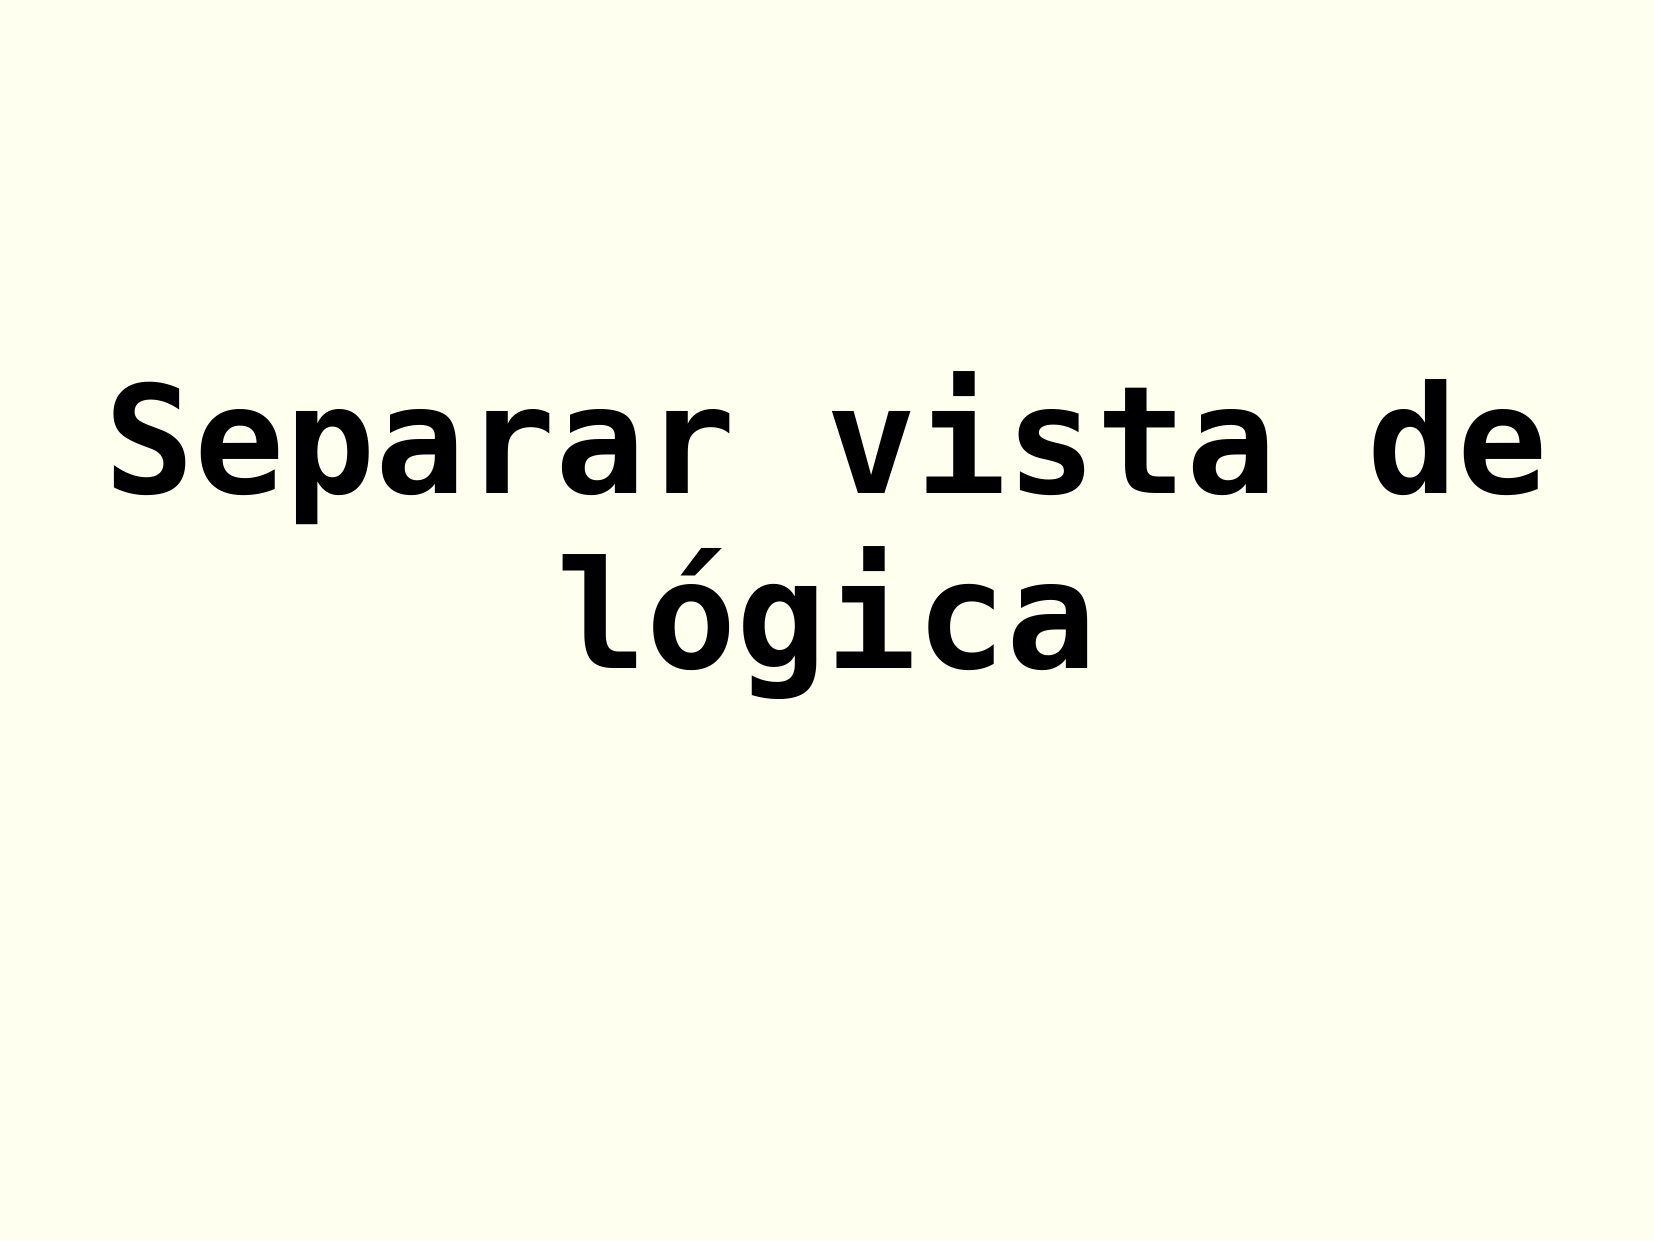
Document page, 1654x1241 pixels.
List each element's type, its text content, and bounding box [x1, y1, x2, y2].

subtitle Separar vista de lógica [82, 49, 1571, 1010]
